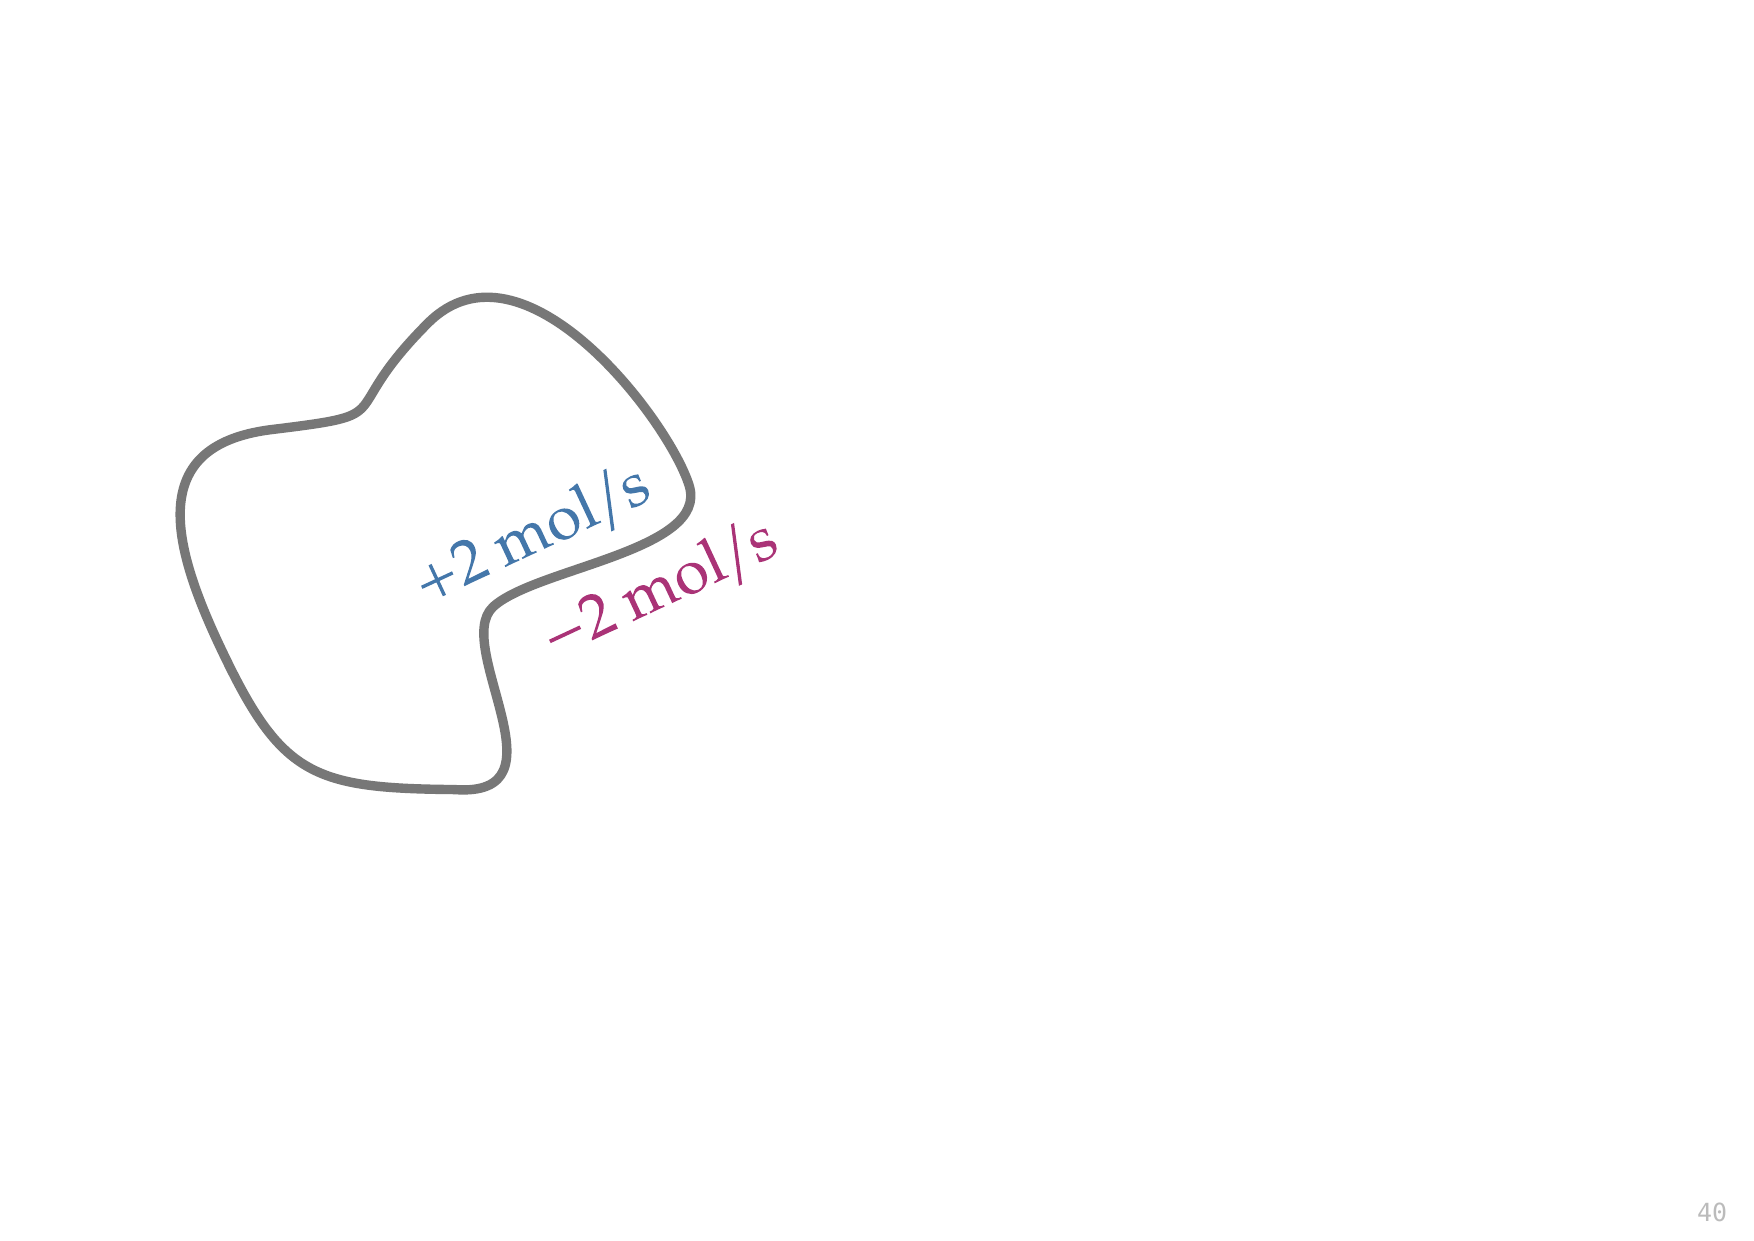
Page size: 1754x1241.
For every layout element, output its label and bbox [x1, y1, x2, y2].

text_box [421, 563, 454, 597]
text_box [696, 537, 729, 584]
text_box [622, 577, 682, 622]
text_box [750, 528, 777, 563]
text_box [549, 508, 580, 540]
text_box [549, 625, 582, 644]
text_box [622, 474, 649, 508]
text_box [603, 468, 615, 532]
text_box [494, 522, 554, 568]
text_box [676, 562, 708, 595]
text_box [450, 539, 491, 587]
text_box [578, 594, 618, 641]
text_box [568, 483, 602, 530]
text_box [730, 522, 743, 586]
